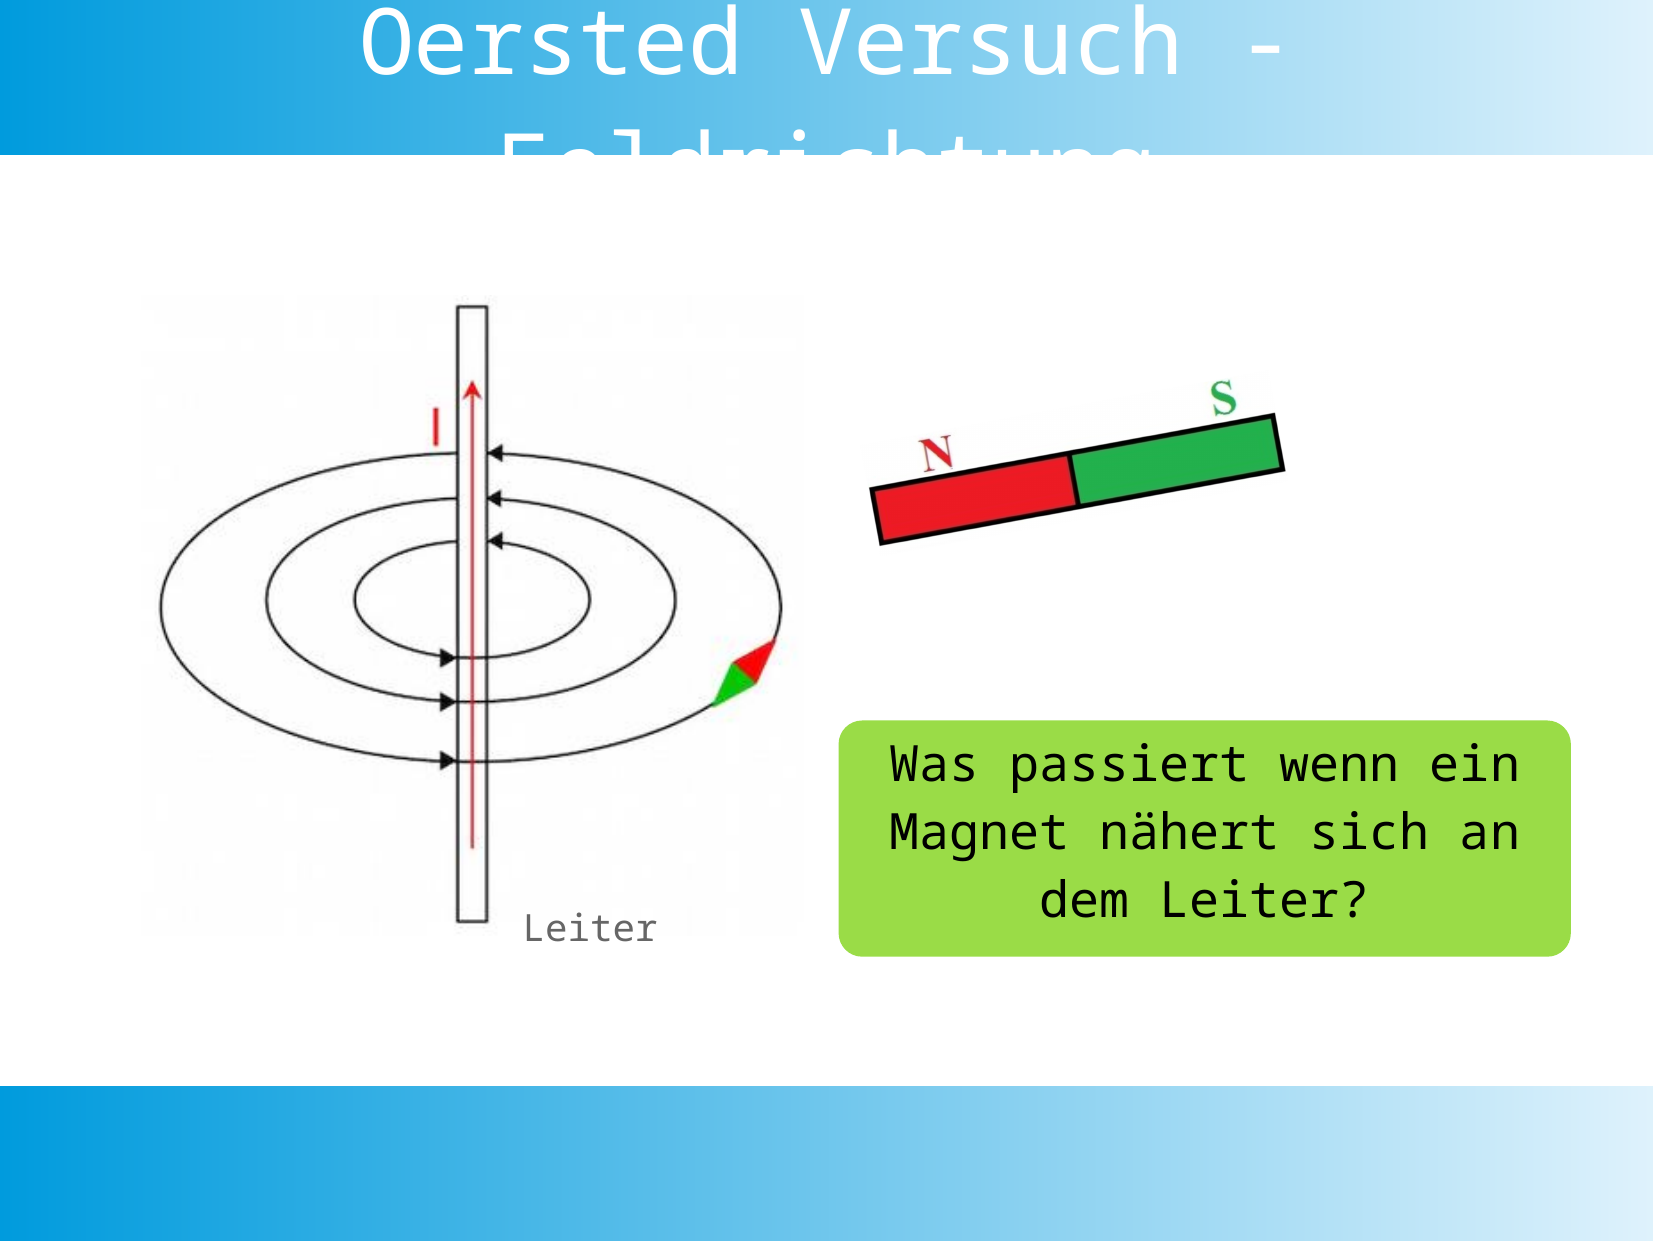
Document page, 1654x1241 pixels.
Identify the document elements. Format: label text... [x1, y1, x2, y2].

text_box Was passiert wenn ein Magnet nähert sich an dem Leiter? [838, 720, 1571, 957]
picture [141, 295, 804, 936]
text_box Leiter [507, 894, 981, 959]
title Oersted Versuch - Feldrichtung [82, 40, 1571, 163]
picture [860, 370, 1288, 556]
